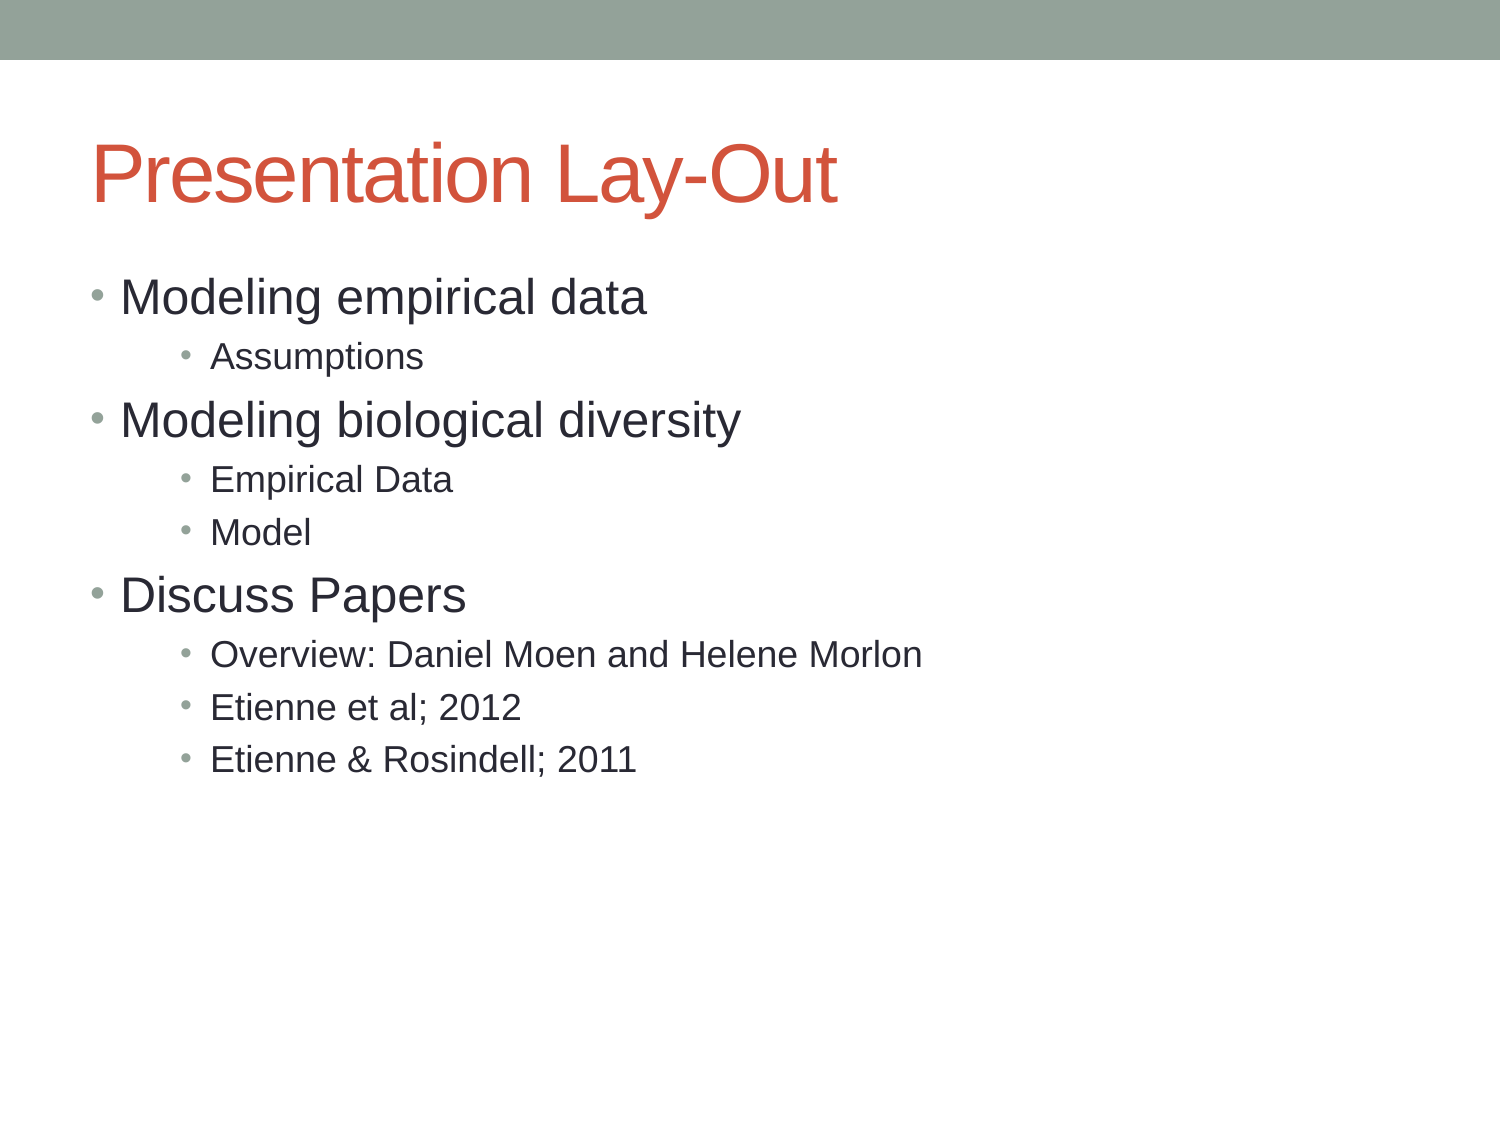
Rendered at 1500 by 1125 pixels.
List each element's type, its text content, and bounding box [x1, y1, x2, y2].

title Presentation Lay-Out [75, 87, 1425, 250]
list Modeling empirical data Assumptions Modeling biological diversity Empirical Data Model Discuss Papers Overview: Daniel Moen and Helene Morlon Etienne et al; 2012 Etienne & Rosindell; 2011 [75, 257, 1425, 1000]
